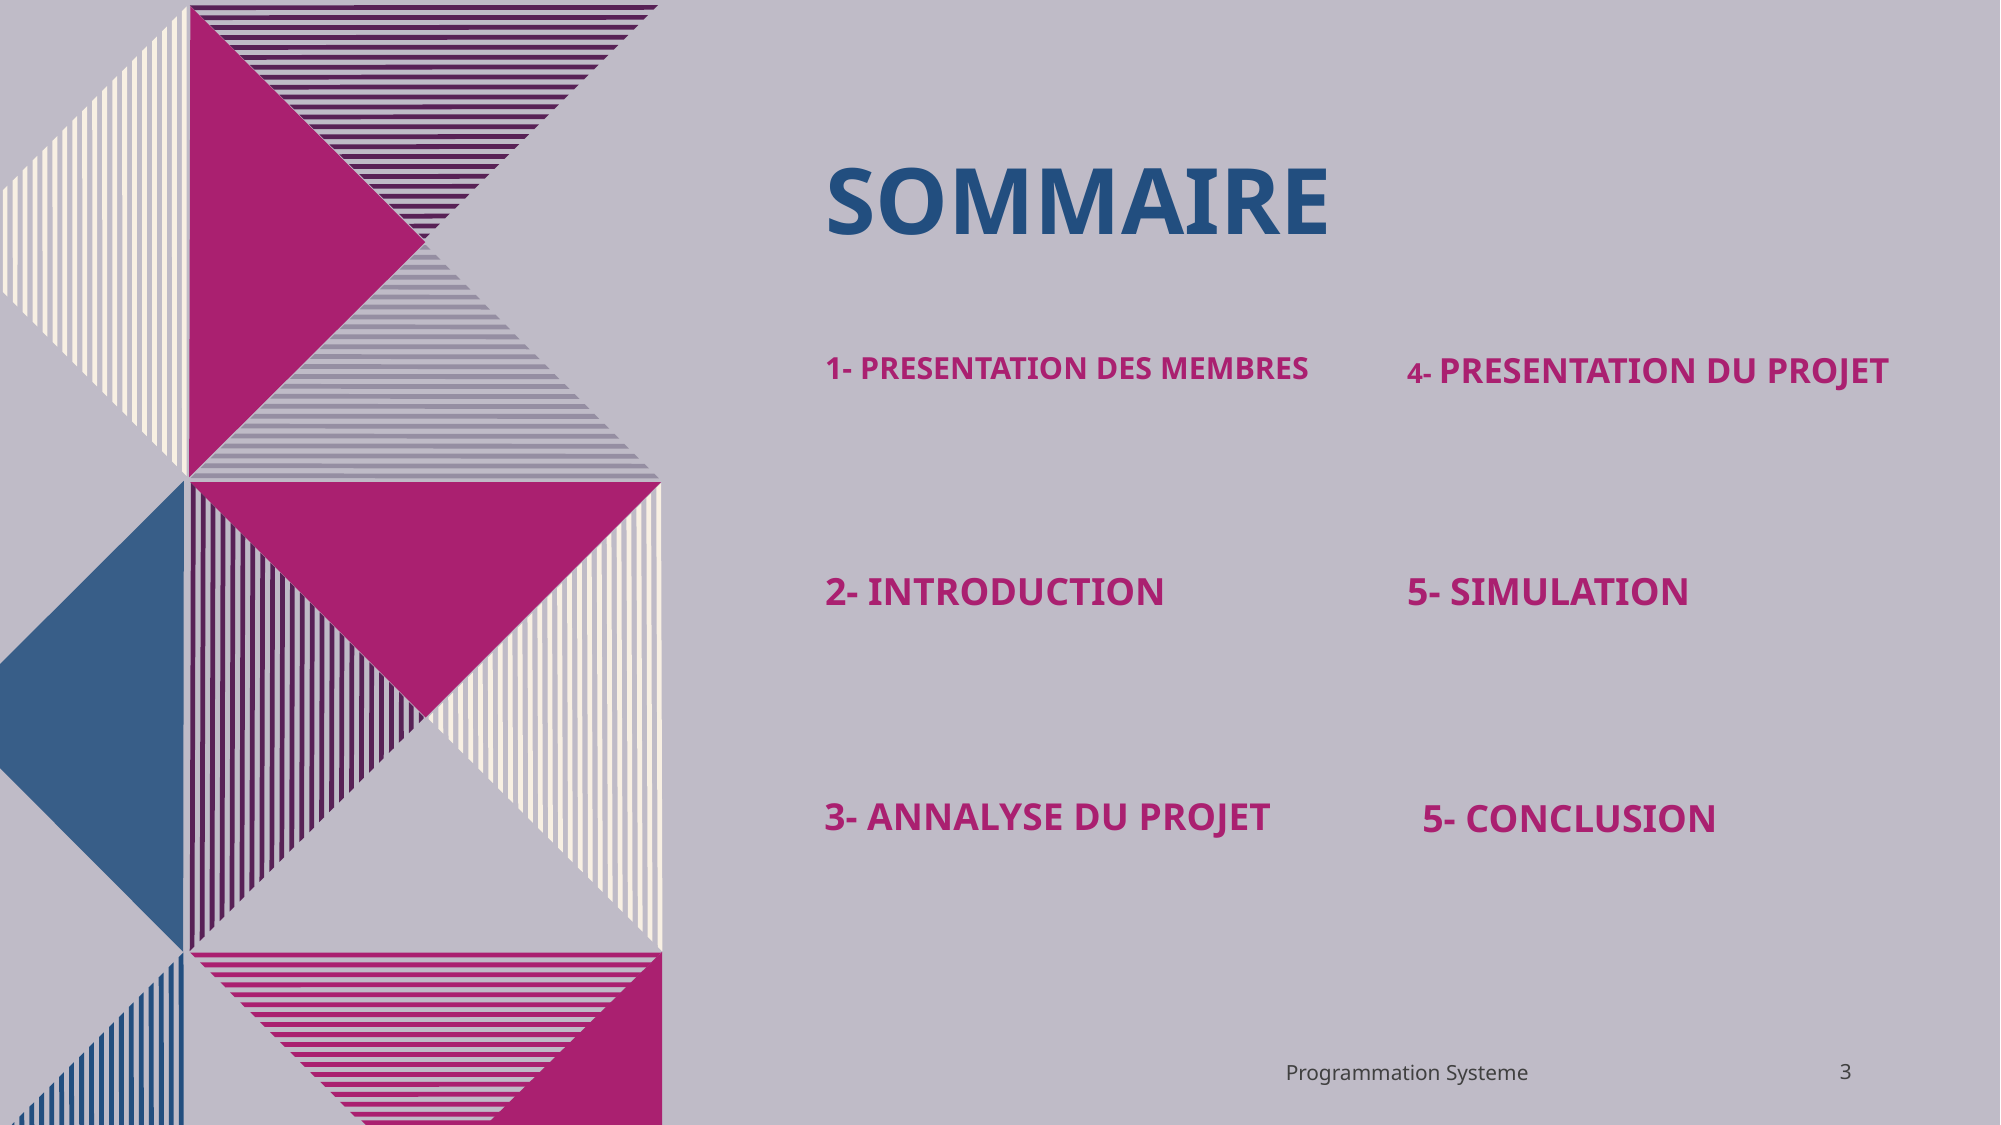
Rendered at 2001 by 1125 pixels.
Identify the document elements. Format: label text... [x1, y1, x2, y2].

list 3- annalyse du projet [809, 785, 1335, 846]
list 2- Introduction [810, 560, 1336, 621]
list 1- Presentation des membres [810, 341, 1336, 402]
title sommaire [810, 147, 1851, 365]
list 5- Simulation [1392, 560, 1918, 621]
list 5- CONCLUSION [1407, 787, 1933, 848]
text_box [1824, 1042, 1900, 1103]
text_box Programmation Systeme [1219, 1041, 1595, 1102]
list 4- Presentation du Projet [1392, 341, 1918, 402]
